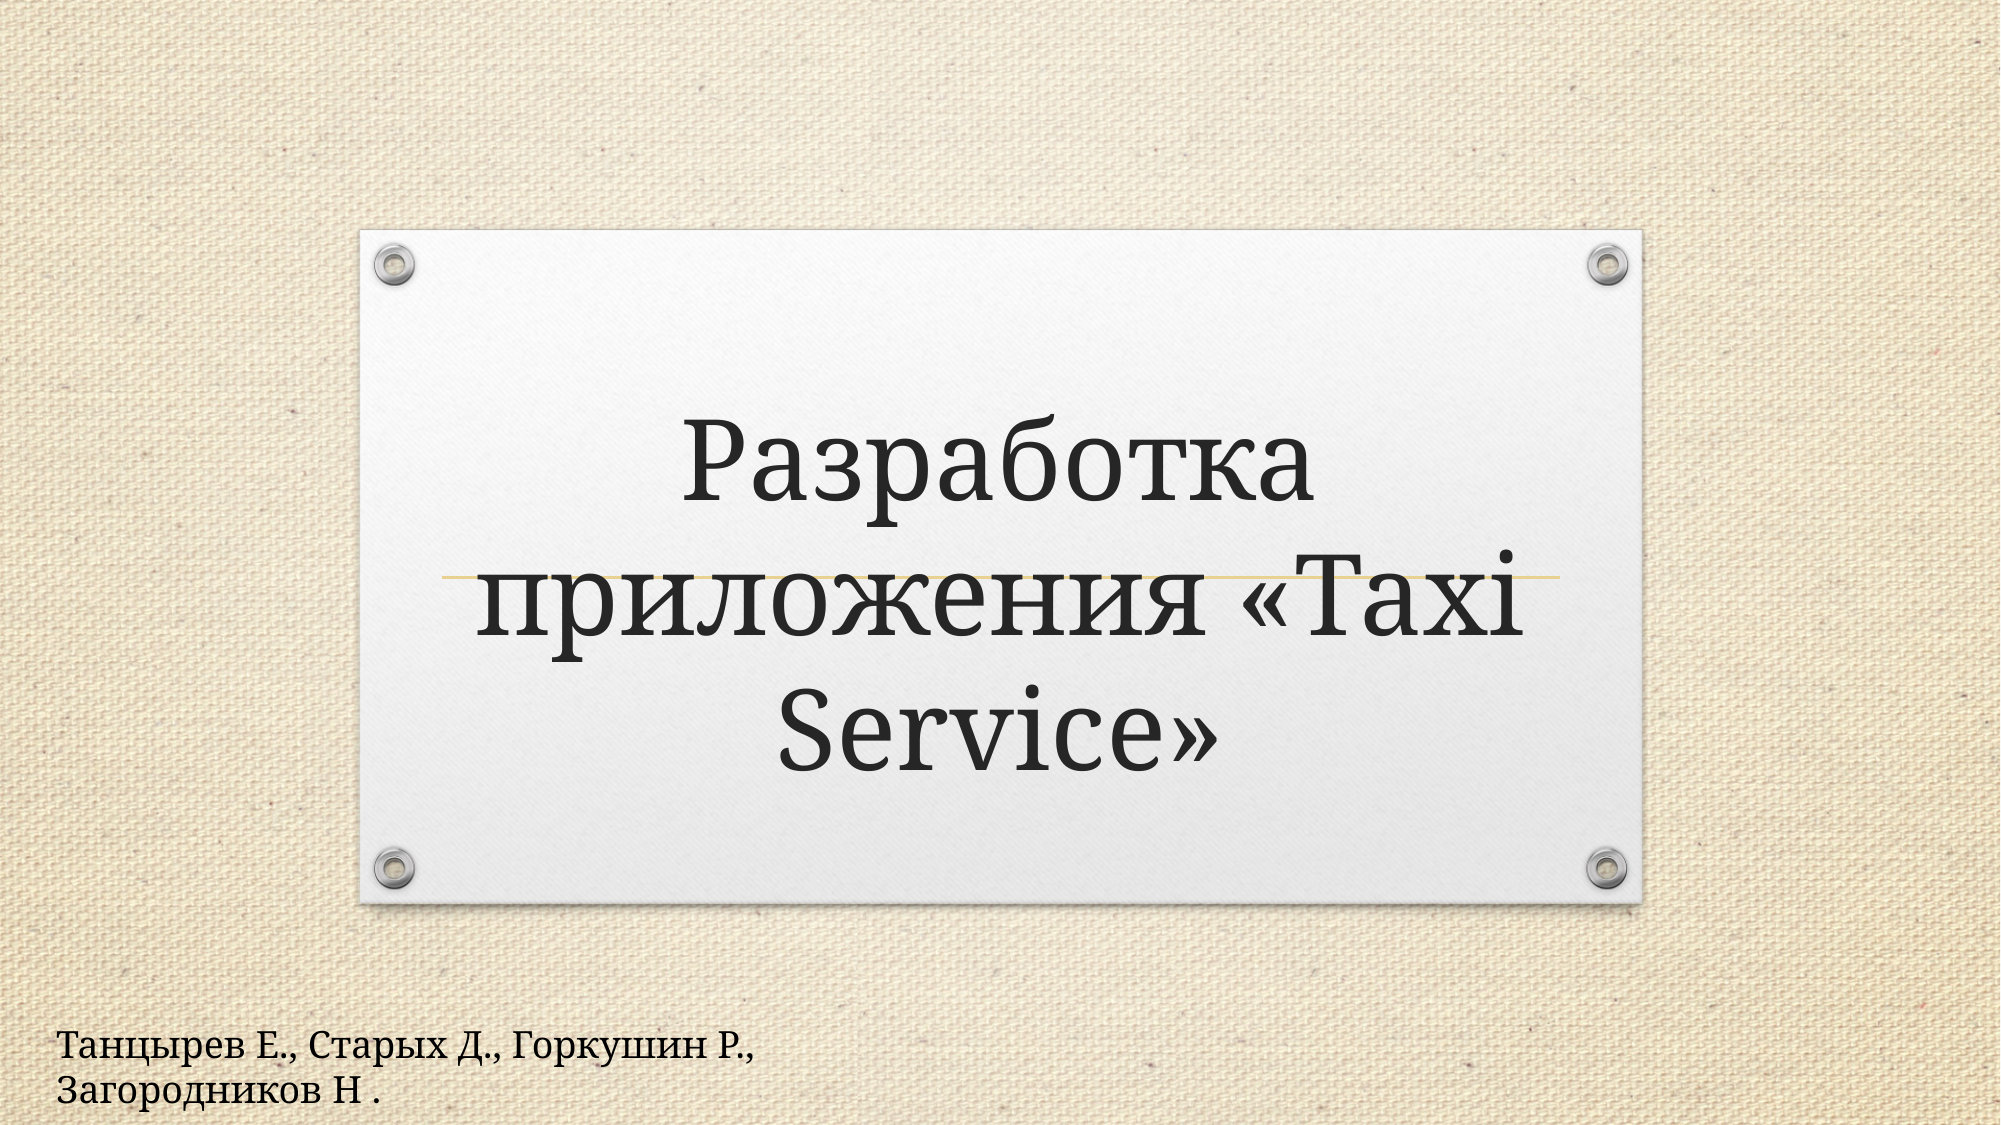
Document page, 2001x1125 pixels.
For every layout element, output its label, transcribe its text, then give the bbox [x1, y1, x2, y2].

text_box Танцырев Е., Старых Д., Горкушин Р., Загородников Н . [41, 1013, 959, 1074]
title Разработка приложения «Taxi Service» [310, 380, 1690, 745]
